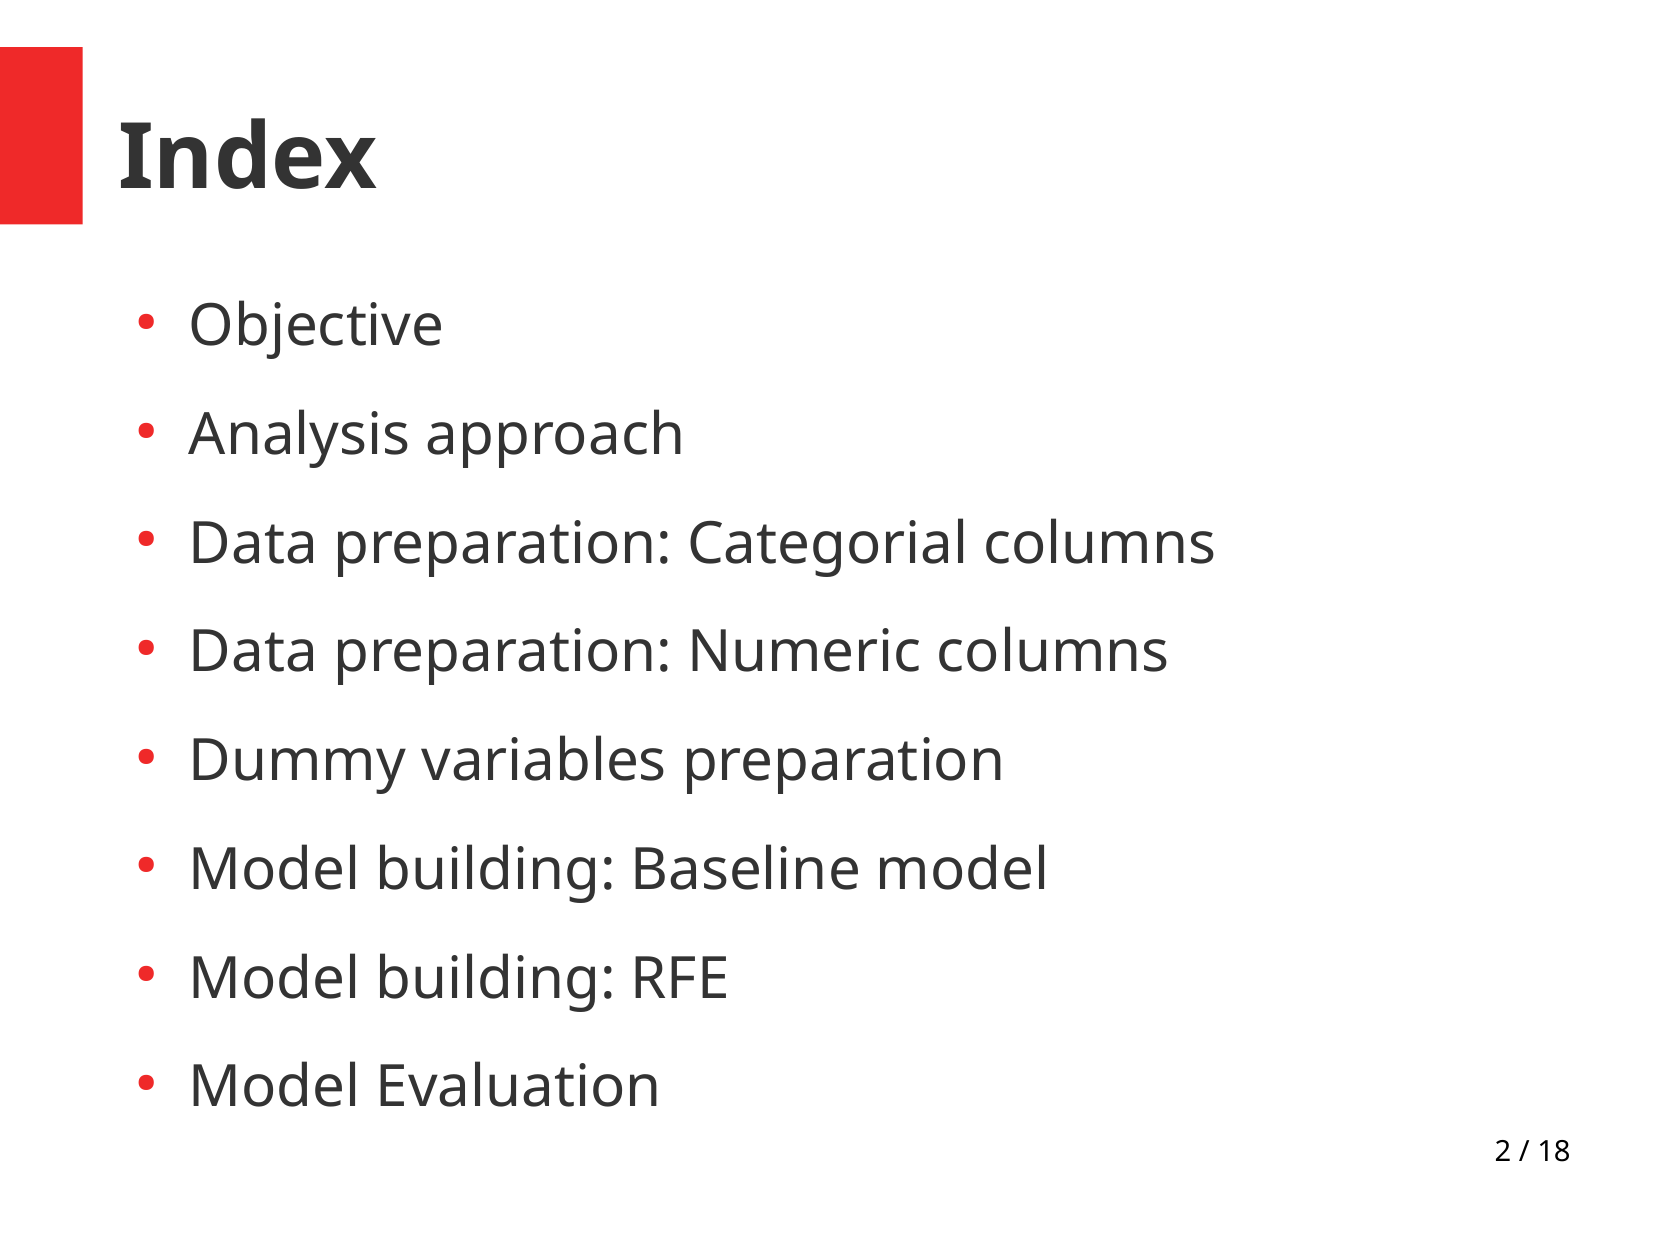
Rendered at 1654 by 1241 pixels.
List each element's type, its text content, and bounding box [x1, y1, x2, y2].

list Objective Analysis approach Data preparation: Categorial columns Data preparation: Numeric columns Dummy variables preparation Model building: Baseline model Model building: RFE Model Evaluation [118, 283, 1536, 1003]
title Index [118, 49, 1571, 257]
